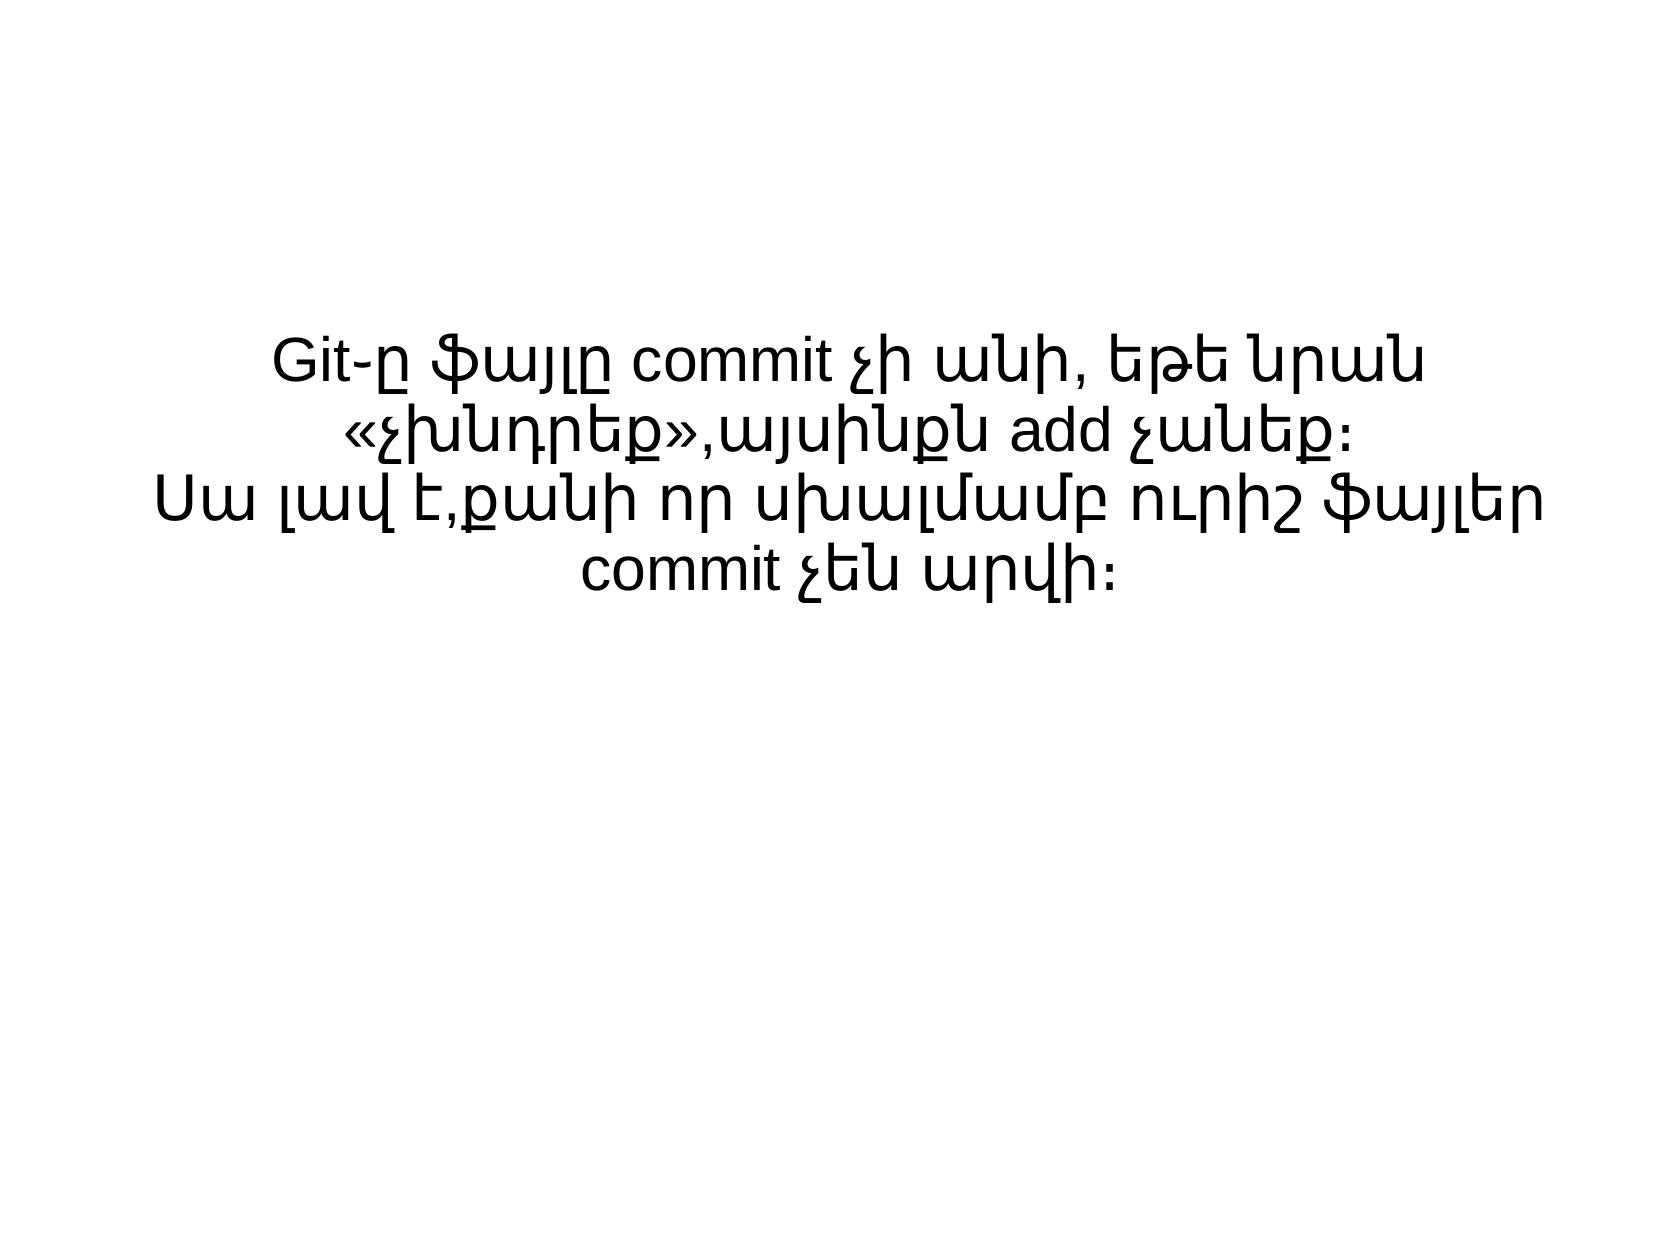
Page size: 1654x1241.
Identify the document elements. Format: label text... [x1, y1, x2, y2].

title Git֊ը ֆայլը commit չի անի, եթե նրան «չխնդրեք»,այսինքն add չանեք։ Սա լավ է,քանի որ սխալմամբ ուրիշ ֆայլեր commit չեն արվի։ [106, 324, 1595, 604]
